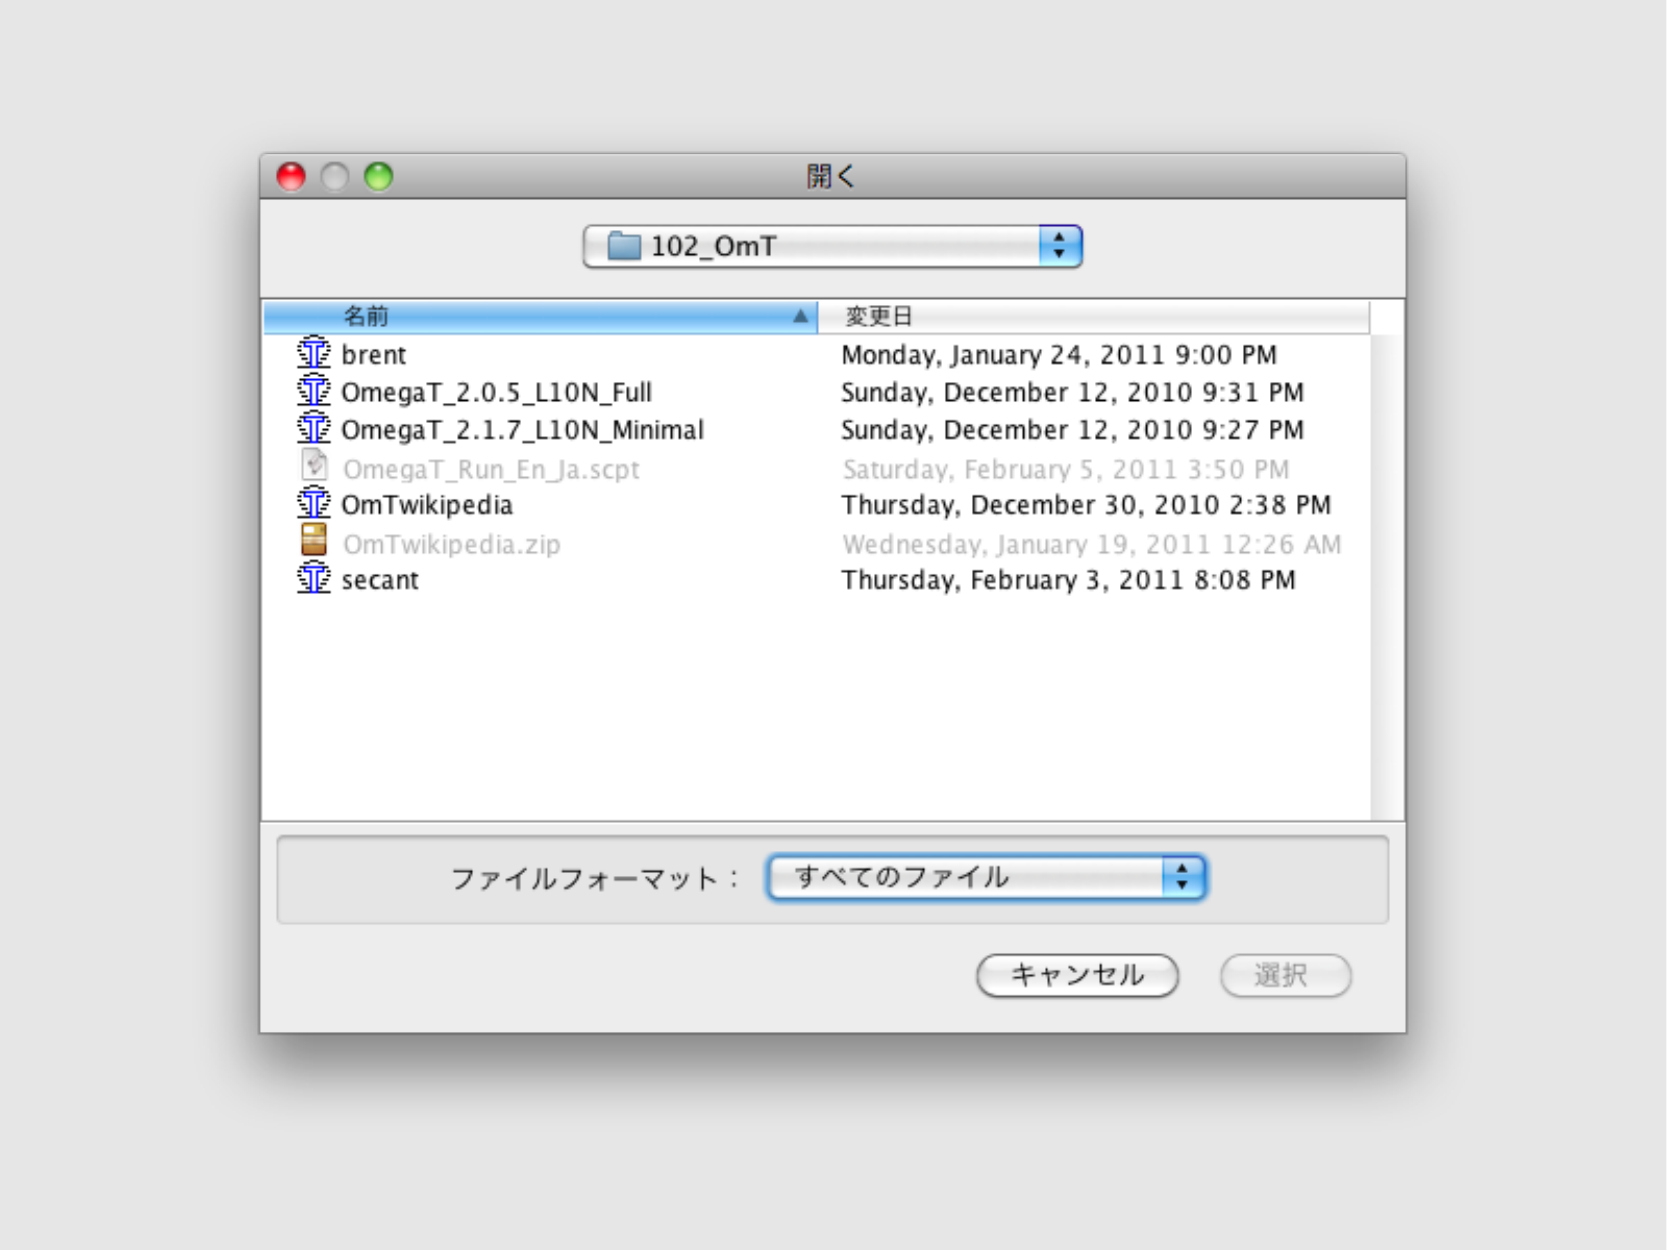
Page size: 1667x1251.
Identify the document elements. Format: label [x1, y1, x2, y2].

picture [177, 102, 1490, 1148]
